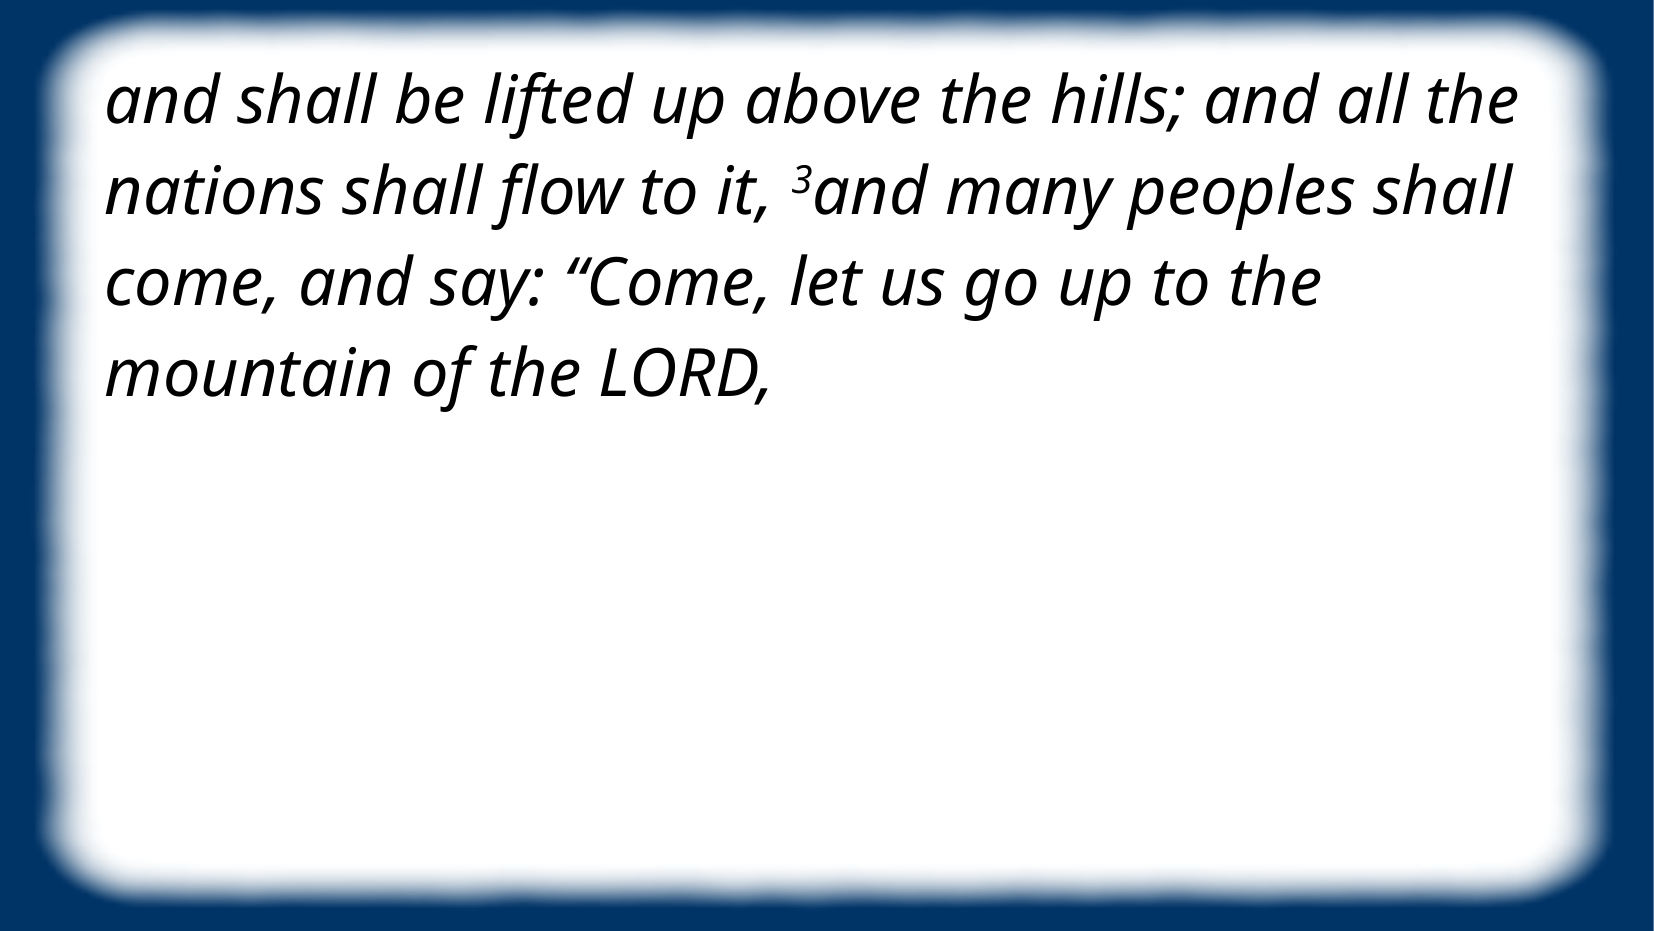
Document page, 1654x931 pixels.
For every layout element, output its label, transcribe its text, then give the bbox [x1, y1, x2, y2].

picture [0, 0, 1654, 931]
text_box and shall be lifted up above the hills; and all the nations shall flow to it, 3and many peoples shall come, and say: “Come, let us go up to the mountain of the LORD, [90, 45, 1561, 415]
